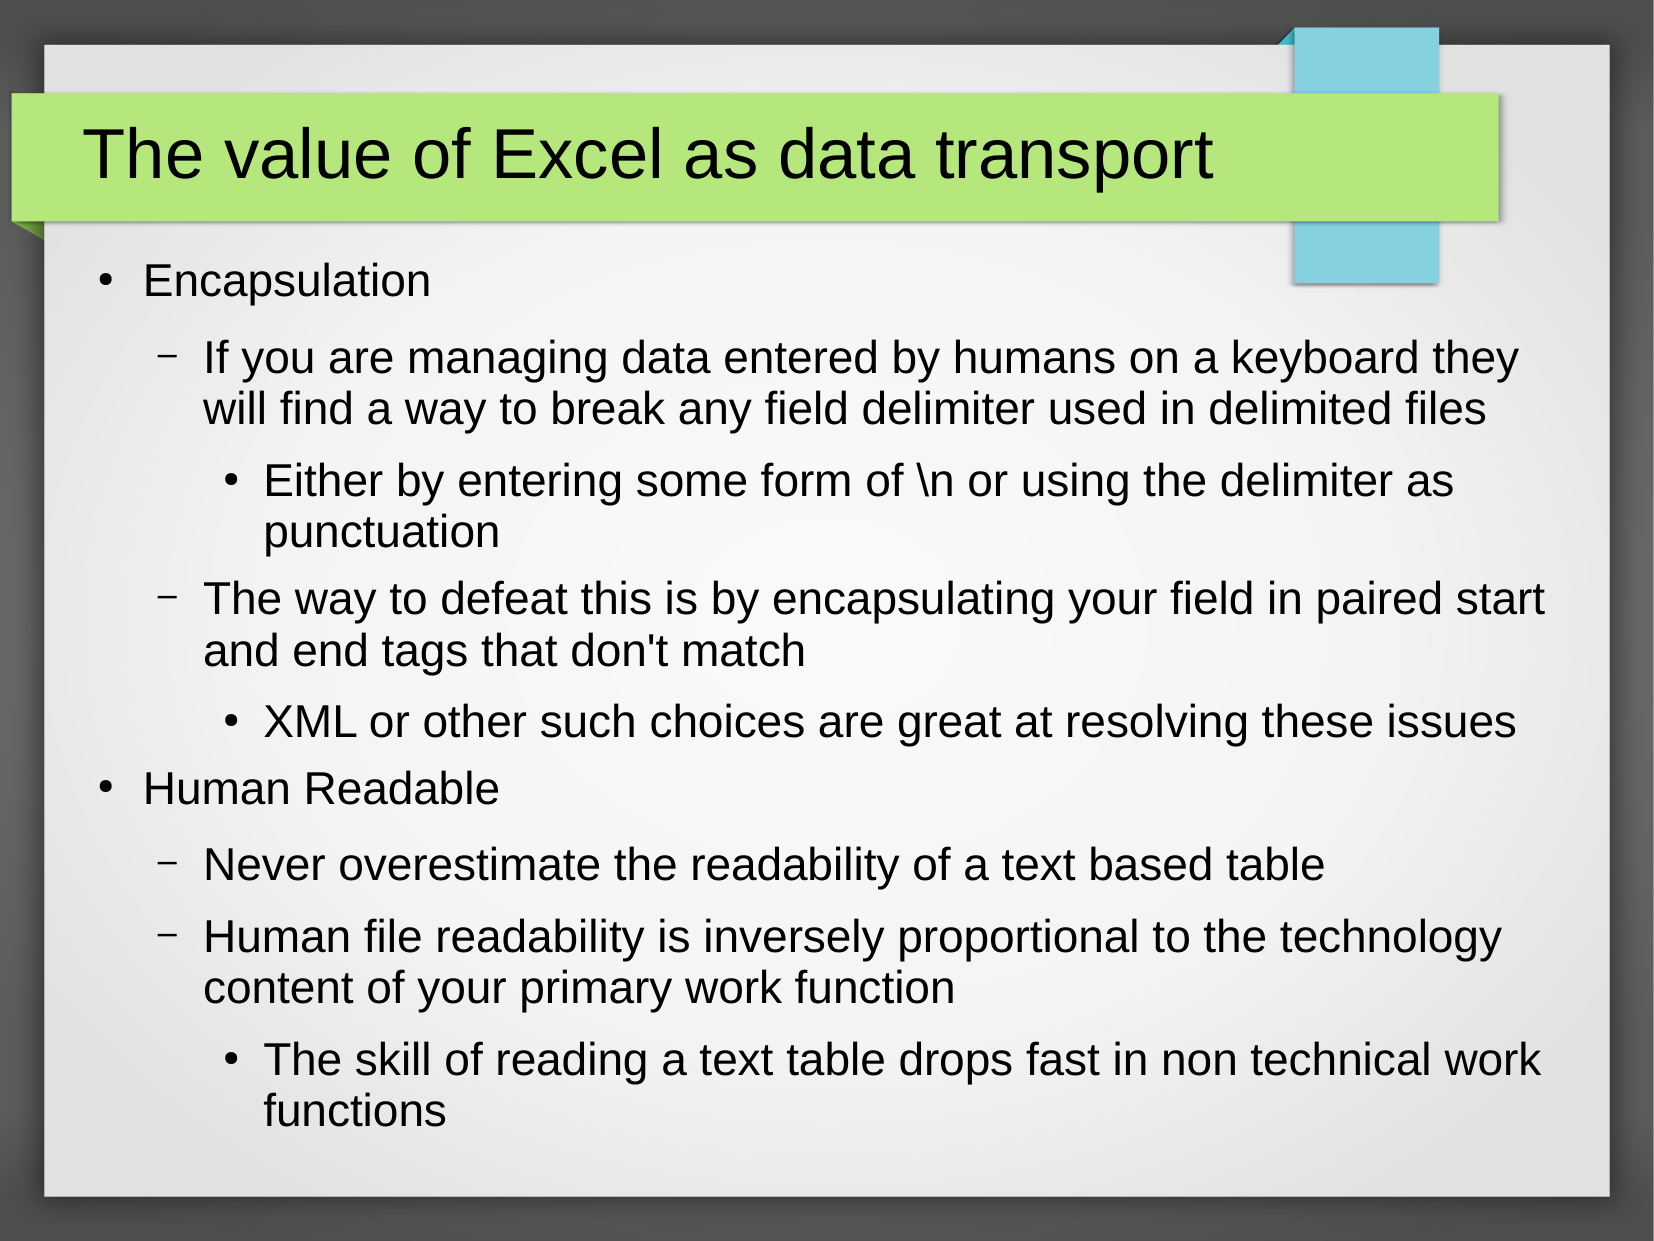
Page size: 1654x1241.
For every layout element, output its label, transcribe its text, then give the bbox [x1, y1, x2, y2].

list Encapsulation If you are managing data entered by humans on a keyboard they will find a way to break any field delimiter used in delimited files Either by entering some form of \n or using the delimiter as punctuation The way to defeat this is by encapsulating your field in paired start and end tags that don't match XML or other such choices are great at resolving these issues Human Readable Never overestimate the readability of a text based table Human file readability is inversely proportional to the technology content of your primary work function The skill of reading a text table drops fast in non technical work functions [82, 255, 1571, 1156]
title The value of Excel as data transport [82, 94, 1264, 213]
picture [0, 0, 1654, 1241]
